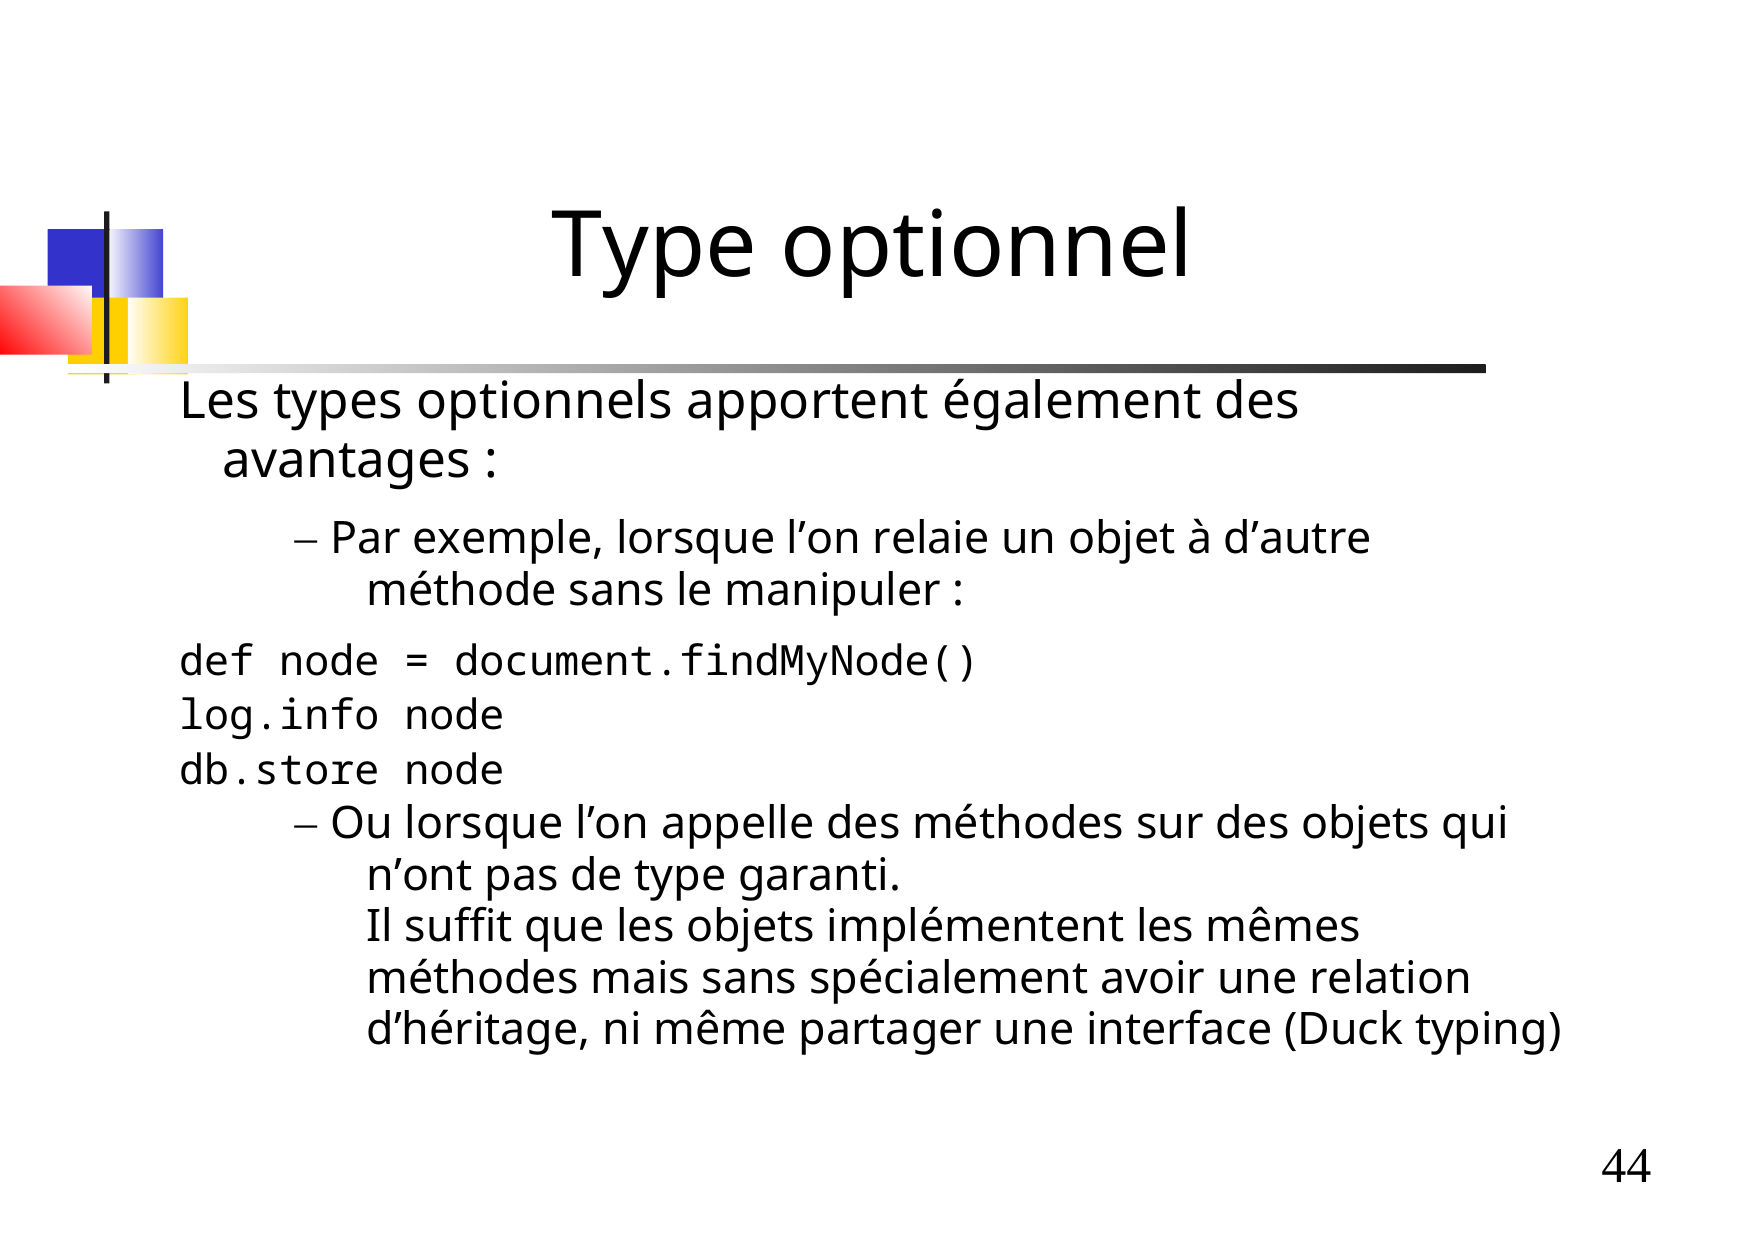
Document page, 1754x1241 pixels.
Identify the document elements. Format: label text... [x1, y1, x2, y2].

title Type optionnel [179, 139, 1567, 351]
list Les types optionnels apportent également des avantages : Par exemple, lorsque l’on relaie un objet à d’autre méthode sans le manipuler : def node = document.findMyNode() log.info node db.store node Ou lorsque l’on appelle des méthodes sur des objets qui n’ont pas de type garanti. Il suffit que les objets implémentent les mêmes méthodes mais sans spécialement avoir une relation d’héritage, ni même partager une interface (Duck typing) [179, 371, 1567, 1091]
